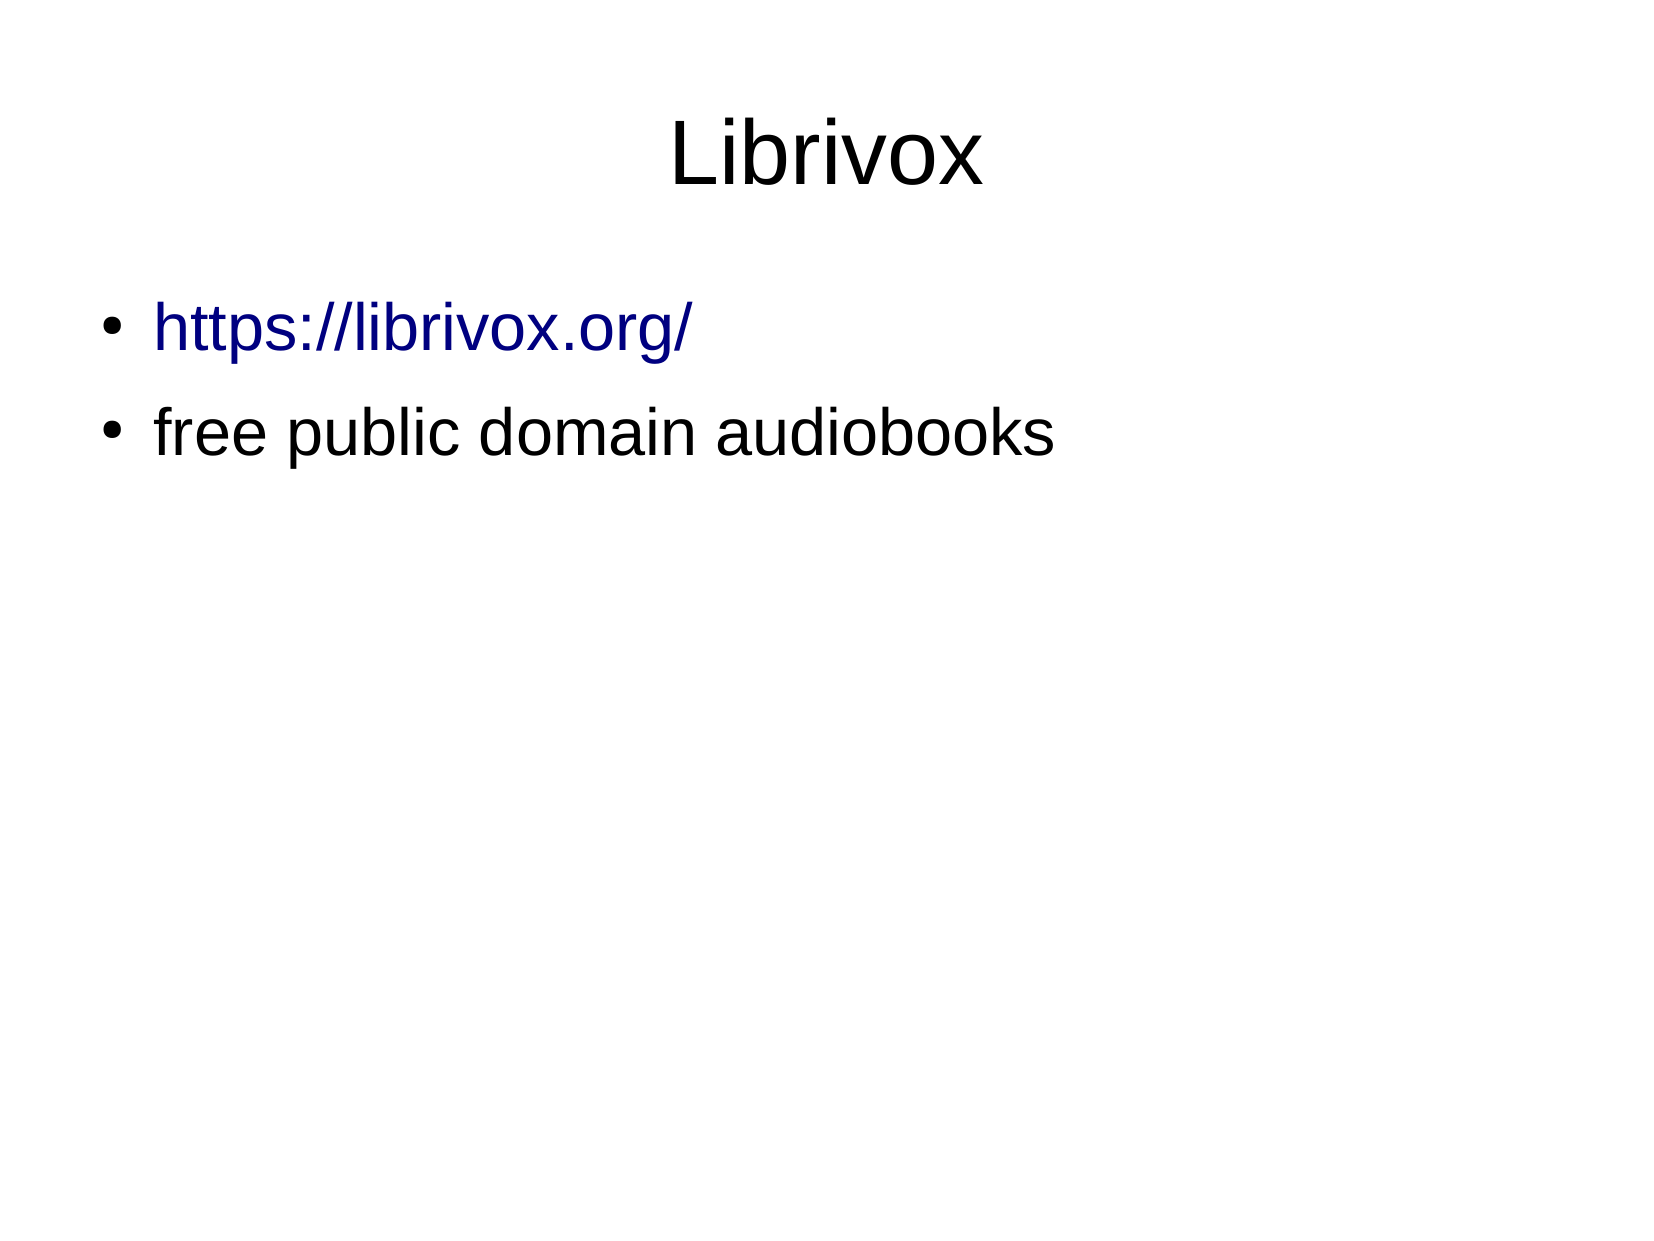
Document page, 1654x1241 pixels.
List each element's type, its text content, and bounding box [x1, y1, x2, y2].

list https://librivox.org/ free public domain audiobooks [82, 290, 1571, 1010]
title Librivox [82, 0, 1571, 290]
